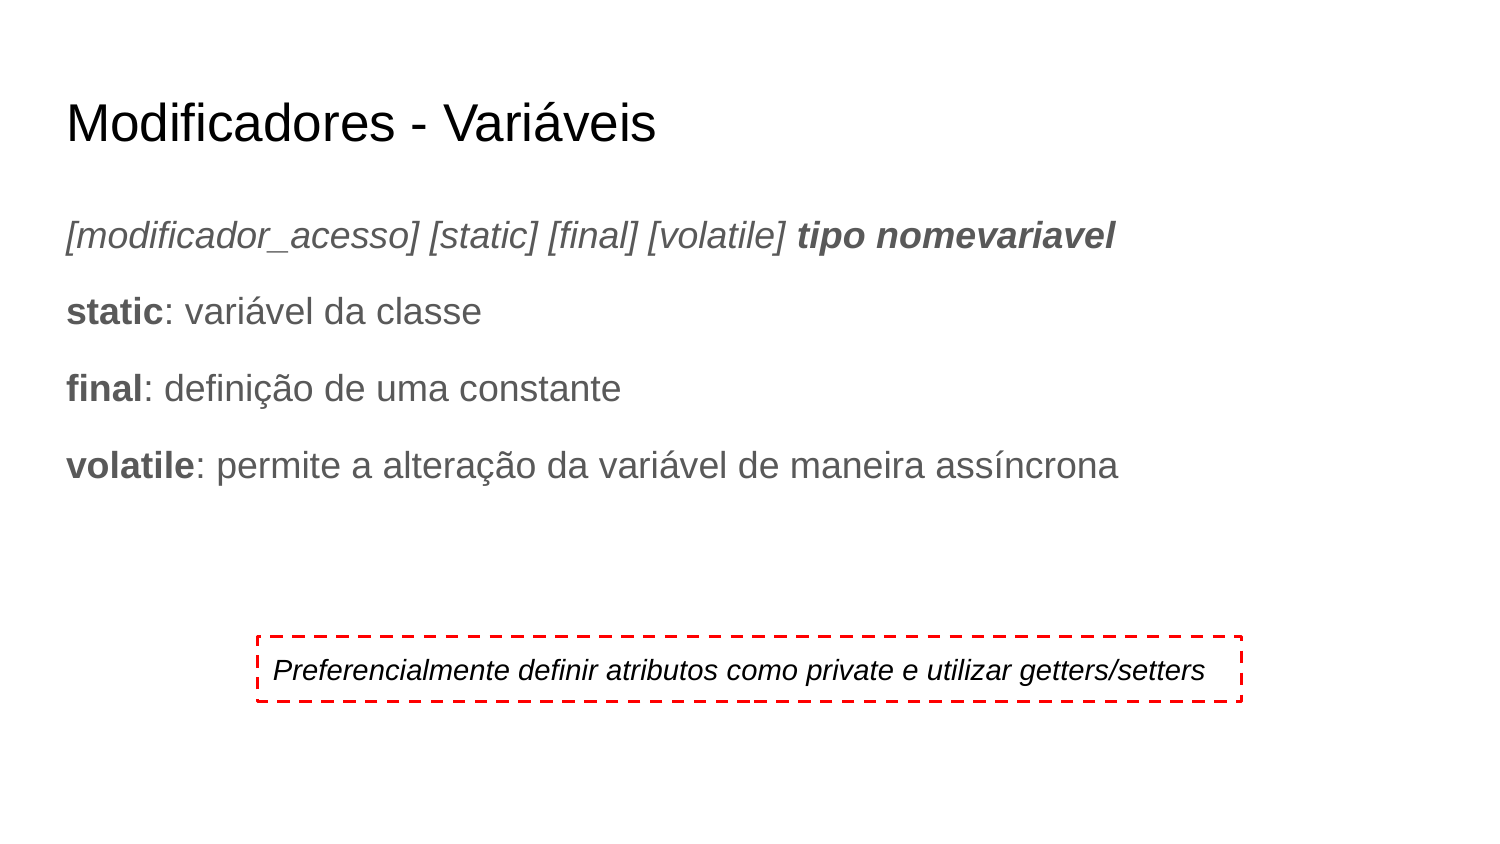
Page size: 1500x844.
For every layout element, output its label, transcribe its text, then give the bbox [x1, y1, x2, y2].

title Modificadores - Variáveis [51, 72, 1449, 167]
text_box Preferencialmente definir atributos como private e utilizar getters/setters [257, 636, 1242, 702]
list [modificador_acesso] [static] [final] [volatile] tipo nomevariavel static: variável da classe final: definição de uma constante volatile: permite a alteração da variável de maneira assíncrona [51, 189, 1449, 750]
